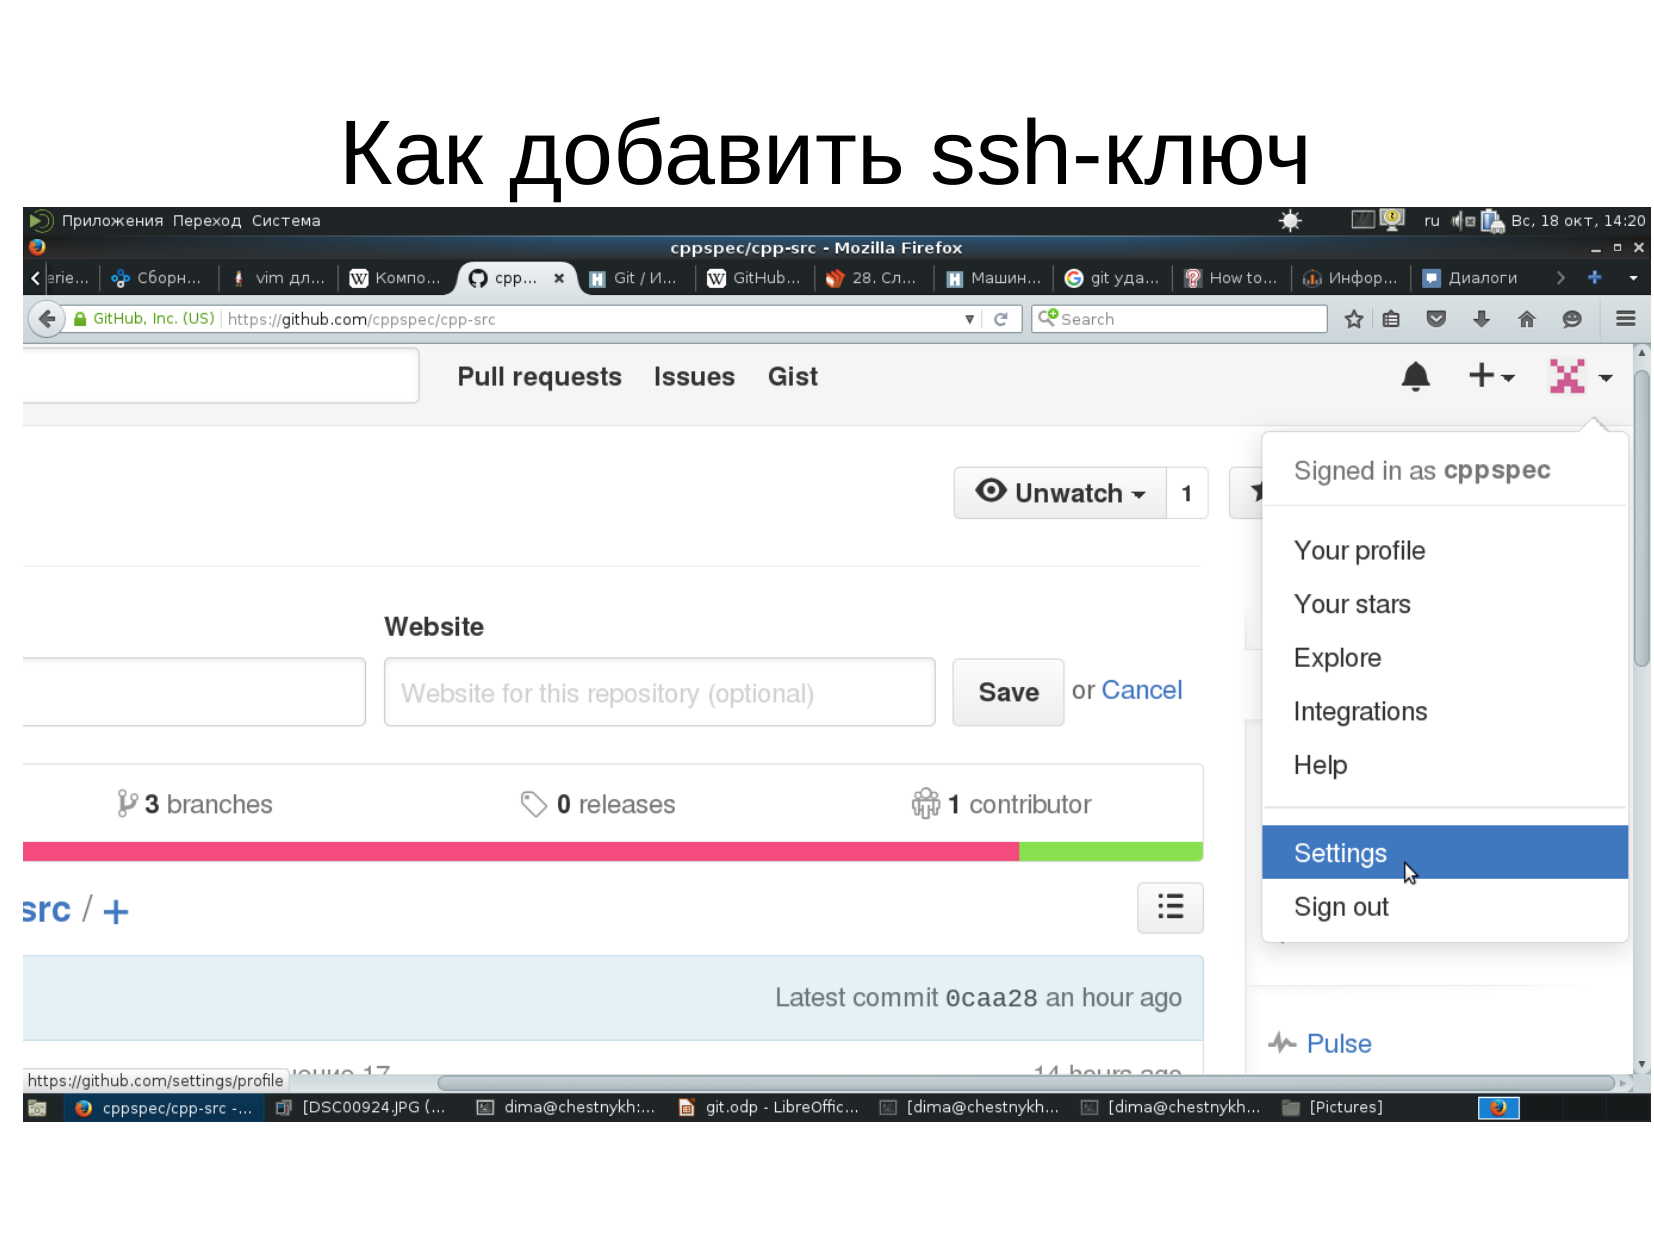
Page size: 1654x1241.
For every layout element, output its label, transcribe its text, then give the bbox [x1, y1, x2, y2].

picture [23, 207, 1651, 1123]
title Как добавить ssh-ключ [82, 49, 1571, 207]
